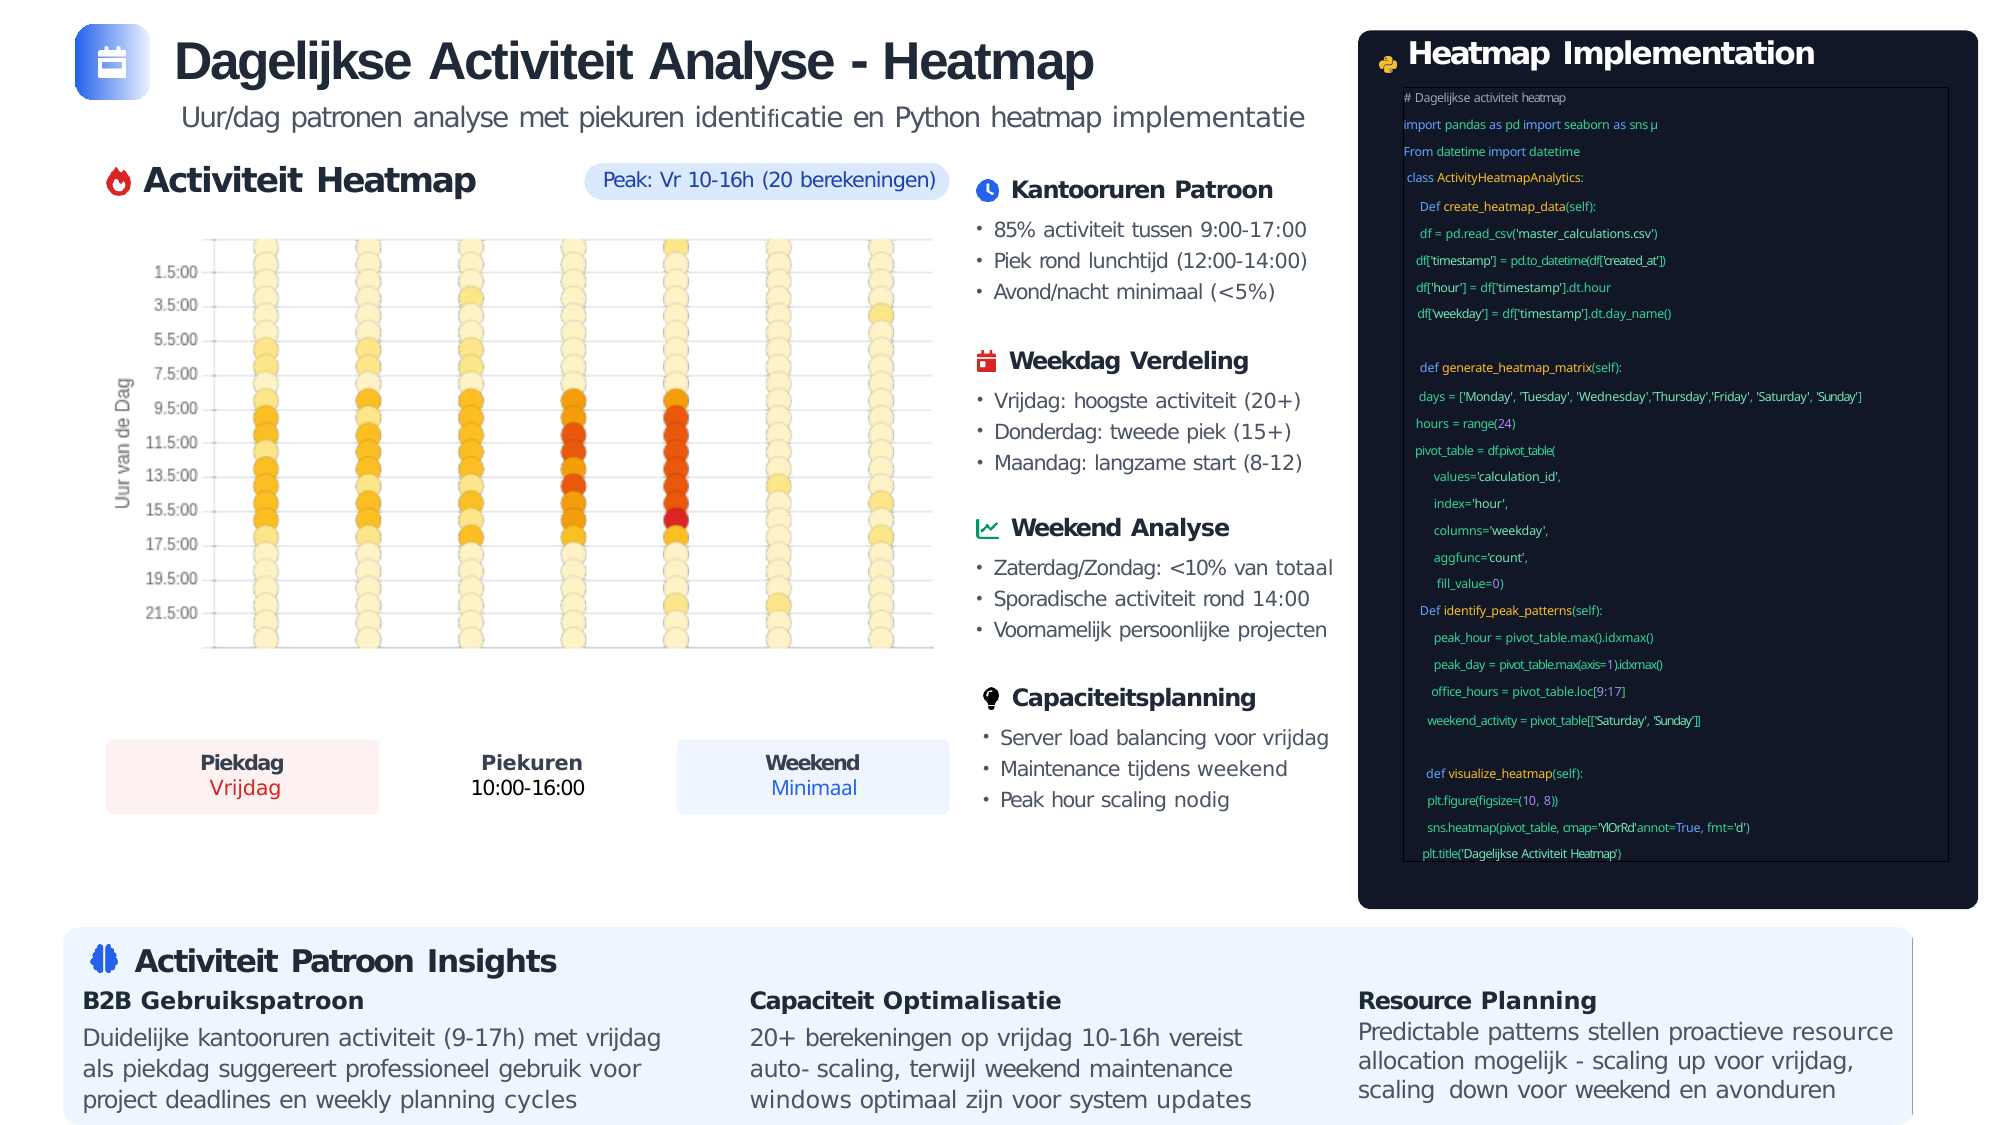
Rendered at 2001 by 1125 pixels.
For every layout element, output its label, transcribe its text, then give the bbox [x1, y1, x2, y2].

text_box Activiteit Heatmap [141, 155, 591, 200]
text_box Weekend Analyse [1008, 509, 1299, 542]
picture [63, 927, 1913, 1125]
text_box Peak: Vr 10-16h (20 berekeningen) [600, 164, 1004, 192]
picture [1379, 56, 1397, 73]
picture [977, 350, 996, 372]
text_box Piekdag Vrijdag [198, 747, 288, 800]
title Dagelijkse Activiteit Analyse - Heatmap [172, 23, 1802, 155]
text_box # Dagelijkse activiteit heatmap import pandas as pd import seaborn as sns µ From datetime import datetime class ActivityHeatmapAnalytics: Def create_heatmap_data(self): df = pd.read_csv('master_calculations.csv') df['timestamp'] = pd.to_datetime(df['created_at']) df['hour'] = df['timestamp'].dt.hour df['weekday'] = df['timestamp'].dt.day_name() def generate_heatmap_matrix(self): days = ['Monday', 'Tuesday', 'Wednesday','Thursday','Friday', 'Saturday', 'Sunday'] hours = range(24) pivot_table = df.pivot_table( values='calculation_id', index='hour', columns='weekday', aggfunc='count', fill_value=0) Def identify_peak_patterns(self): peak_hour = pivot_table.max().idxmax() peak_day = pivot_table.max(axis=1).idxmax() office_hours = pivot_table.loc[9:17] weekend_activity = pivot_table[['Saturday', 'Sunday']] def visualize_heatmap(self): plt.figure(figsize=(10, 8)) sns.heatmap(pivot_table, cmap='YlOrRd'annot=True, fmt='d') plt.title('Dagelijkse Activiteit Heatmap') [1403, 87, 1949, 862]
text_box [584, 162, 947, 201]
text_box Kantooruren Patroon [1008, 171, 1299, 204]
picture [106, 167, 131, 196]
text_box [106, 739, 380, 815]
text_box Uur/dag patronen analyse met piekuren identiﬁcatie en Python heatmap implementatie [178, 97, 1358, 133]
text_box Weekdag Verdeling [1006, 342, 1250, 375]
picture [976, 179, 999, 202]
picture [106, 222, 950, 691]
text_box B2B Gebruikspatroon Duidelijke kantooruren activiteit (9-17h) met vrijdag als piekdag suggereert professioneel gebruik voor project deadlines en weekly planning cycles [80, 974, 662, 1114]
text_box [676, 739, 950, 815]
picture [983, 687, 999, 710]
text_box Activiteit Patroon Insights [132, 938, 644, 974]
text_box Capaciteitsplanning [1009, 679, 1260, 712]
picture [75, 24, 150, 100]
text_box Weekend Minimaal [762, 747, 864, 800]
text_box [1358, 30, 1979, 910]
text_box Heatmap Implementation [1405, 30, 1937, 71]
text_box Capaciteit Optimalisatie 20+ berekeningen op vrijdag 10-16h vereist auto- scaling, terwijl weekend maintenance windows optimaal zijn voor system updates [747, 974, 1302, 1114]
text_box Piekuren 10:00-16:00 [468, 747, 588, 800]
text_box Resource Planning Predictable patterns stellen proactieve resource allocation mogelijk - scaling up voor vrijdag, scaling down voor weekend en avonduren [1355, 974, 1928, 1104]
text_box Zaterdag/Zondag: <10% van totaal Sporadische activiteit rond 14:00 Voornamelijk persoonlijke projecten [974, 546, 1359, 643]
picture [976, 519, 999, 539]
text_box Server load balancing voor vrijdag Maintenance tijdens weekend Peak hour scaling nodig [981, 716, 1347, 813]
text_box Vrijdag: hoogste activiteit (20+) Donderdag: tweede piek (15+) Maandag: langzame start (8-12) [974, 379, 1359, 475]
text_box 85% activiteit tussen 9:00-17:00 Piek rond lunchtijd (12:00-14:00) Avond/nacht minimaal (<5%) [974, 208, 1329, 305]
